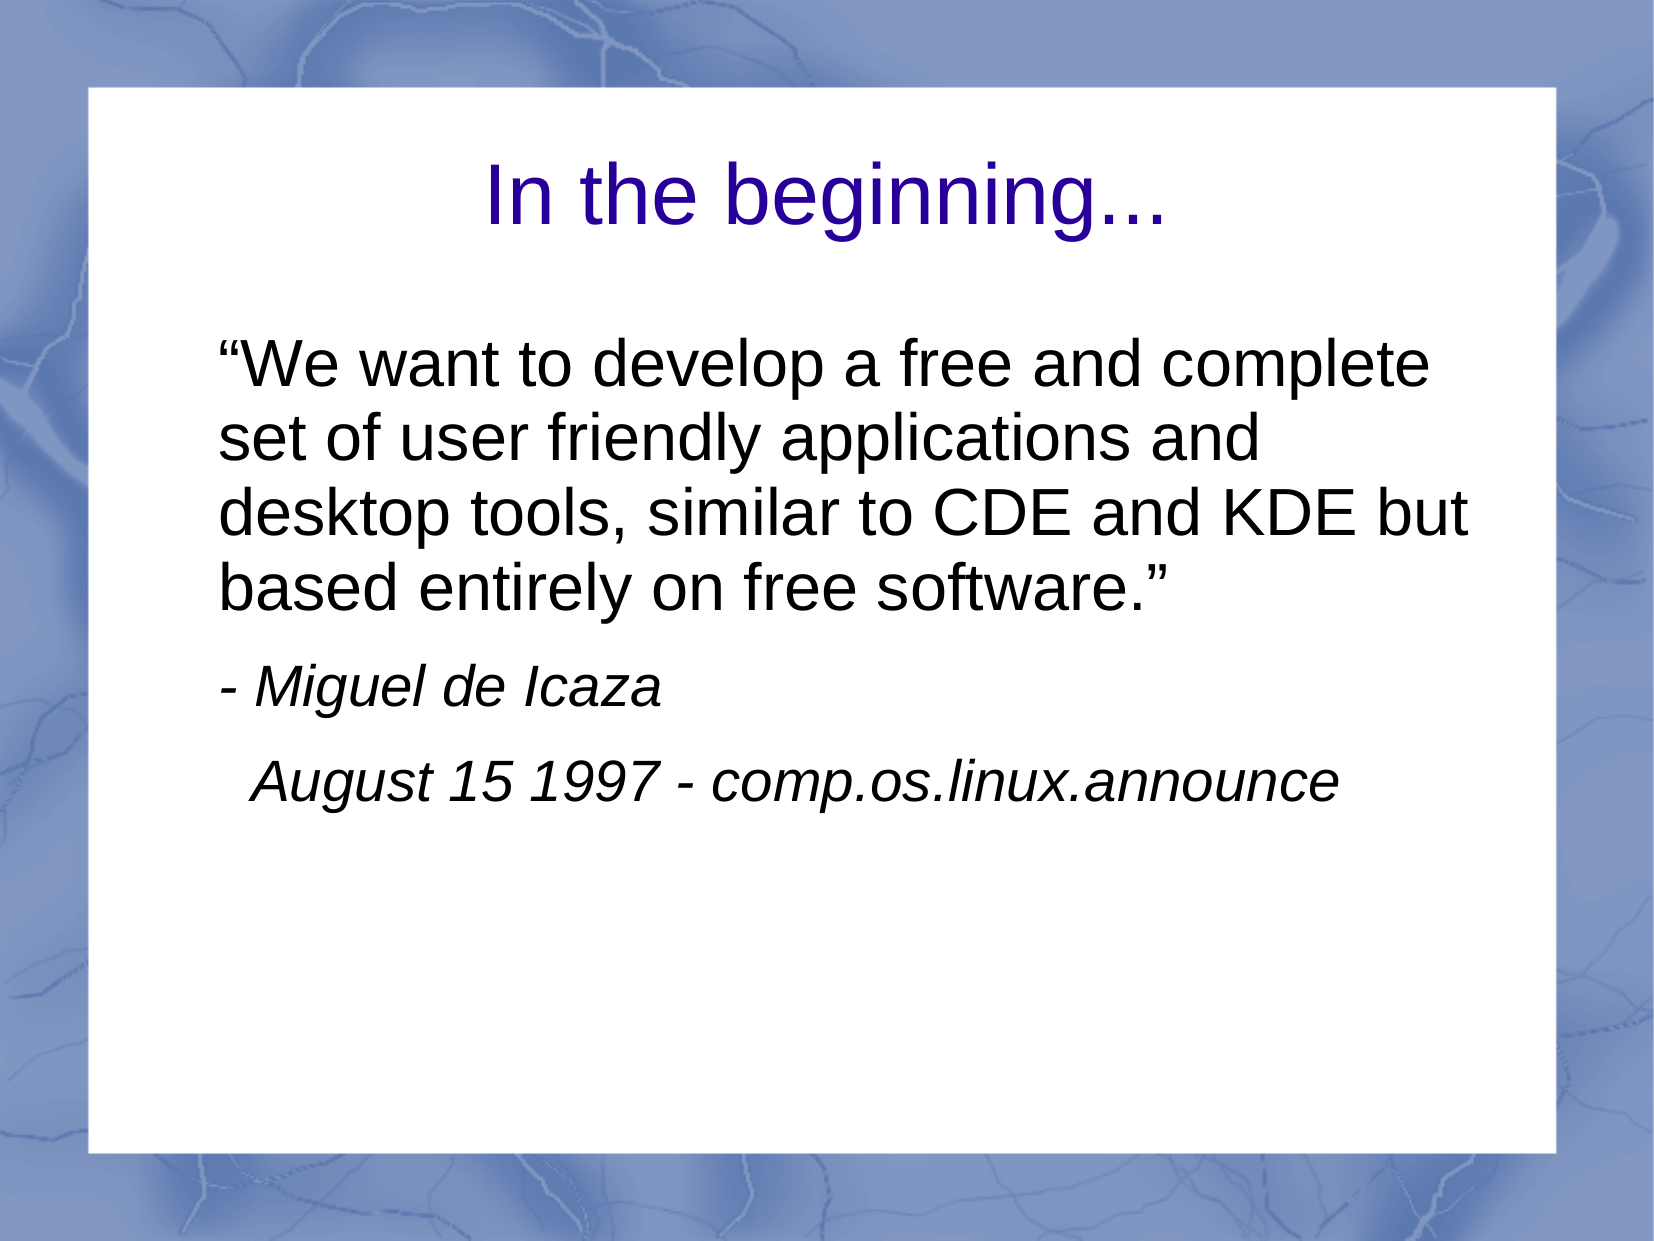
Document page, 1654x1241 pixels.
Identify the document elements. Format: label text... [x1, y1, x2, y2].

picture [0, 0, 1654, 1241]
title In the beginning... [118, 90, 1536, 298]
list “We want to develop a free and complete set of user friendly applications and desktop tools, similar to CDE and KDE but based entirely on free software.” - Miguel de Icaza August 15 1997 - comp.os.linux.announce [147, 325, 1506, 1045]
